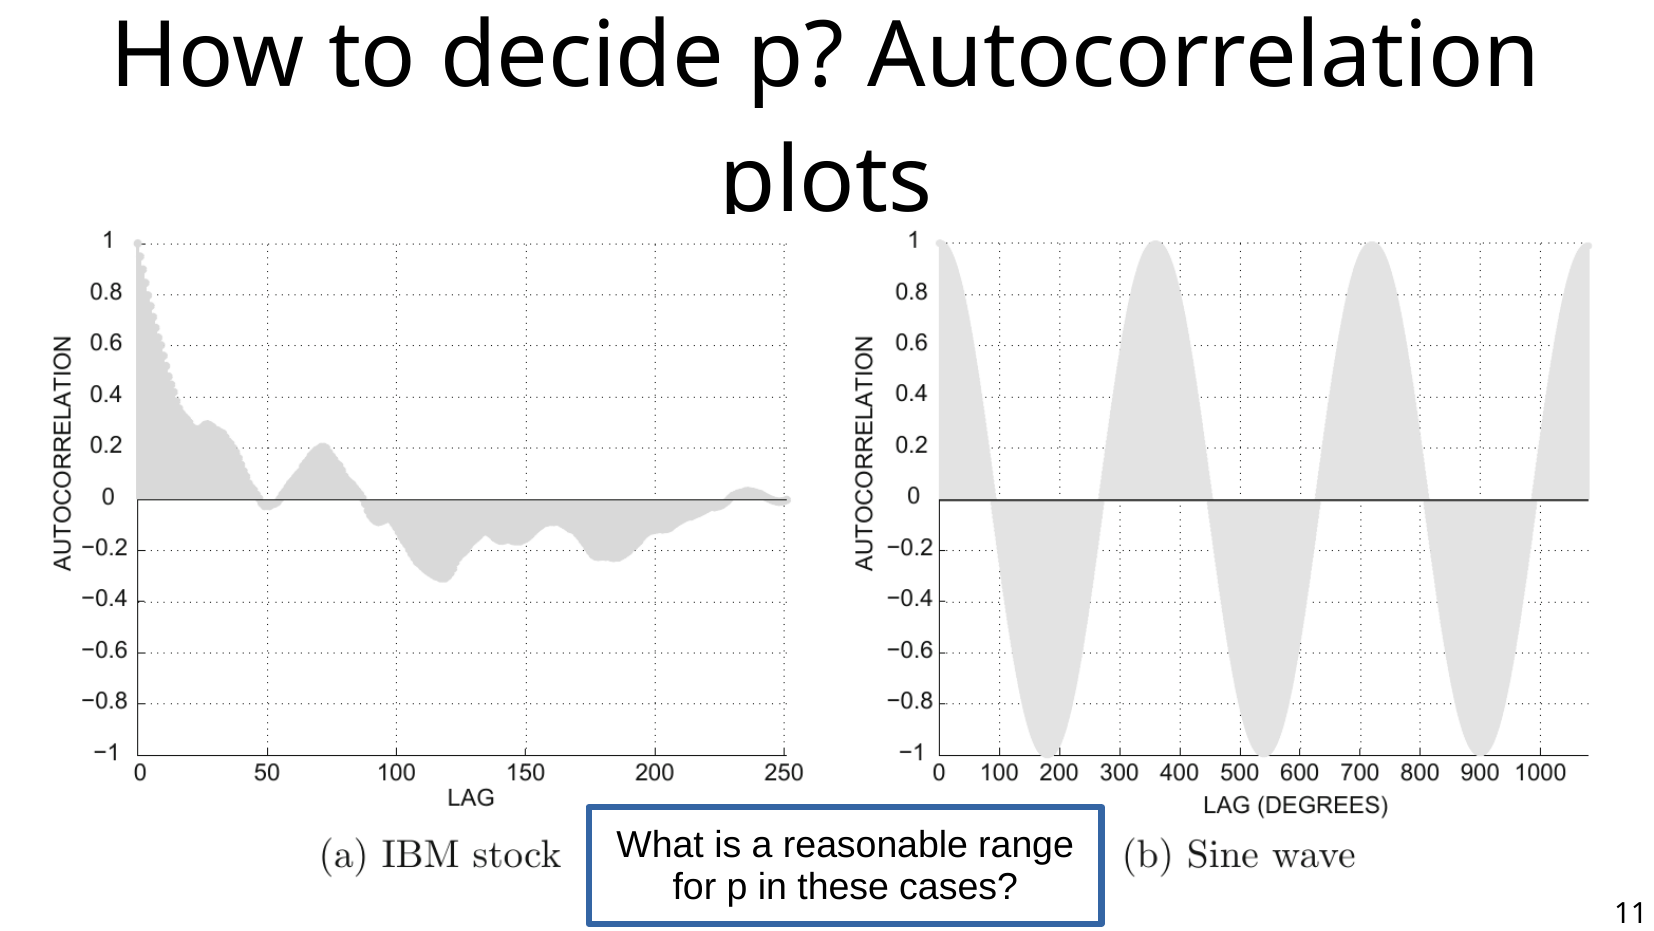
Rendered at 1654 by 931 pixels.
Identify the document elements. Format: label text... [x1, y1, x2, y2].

picture [41, 214, 1597, 885]
title How to decide p? Autocorrelation plots [4, 1, 1648, 226]
text_box What is a reasonable range for p in these cases? [588, 806, 1102, 924]
